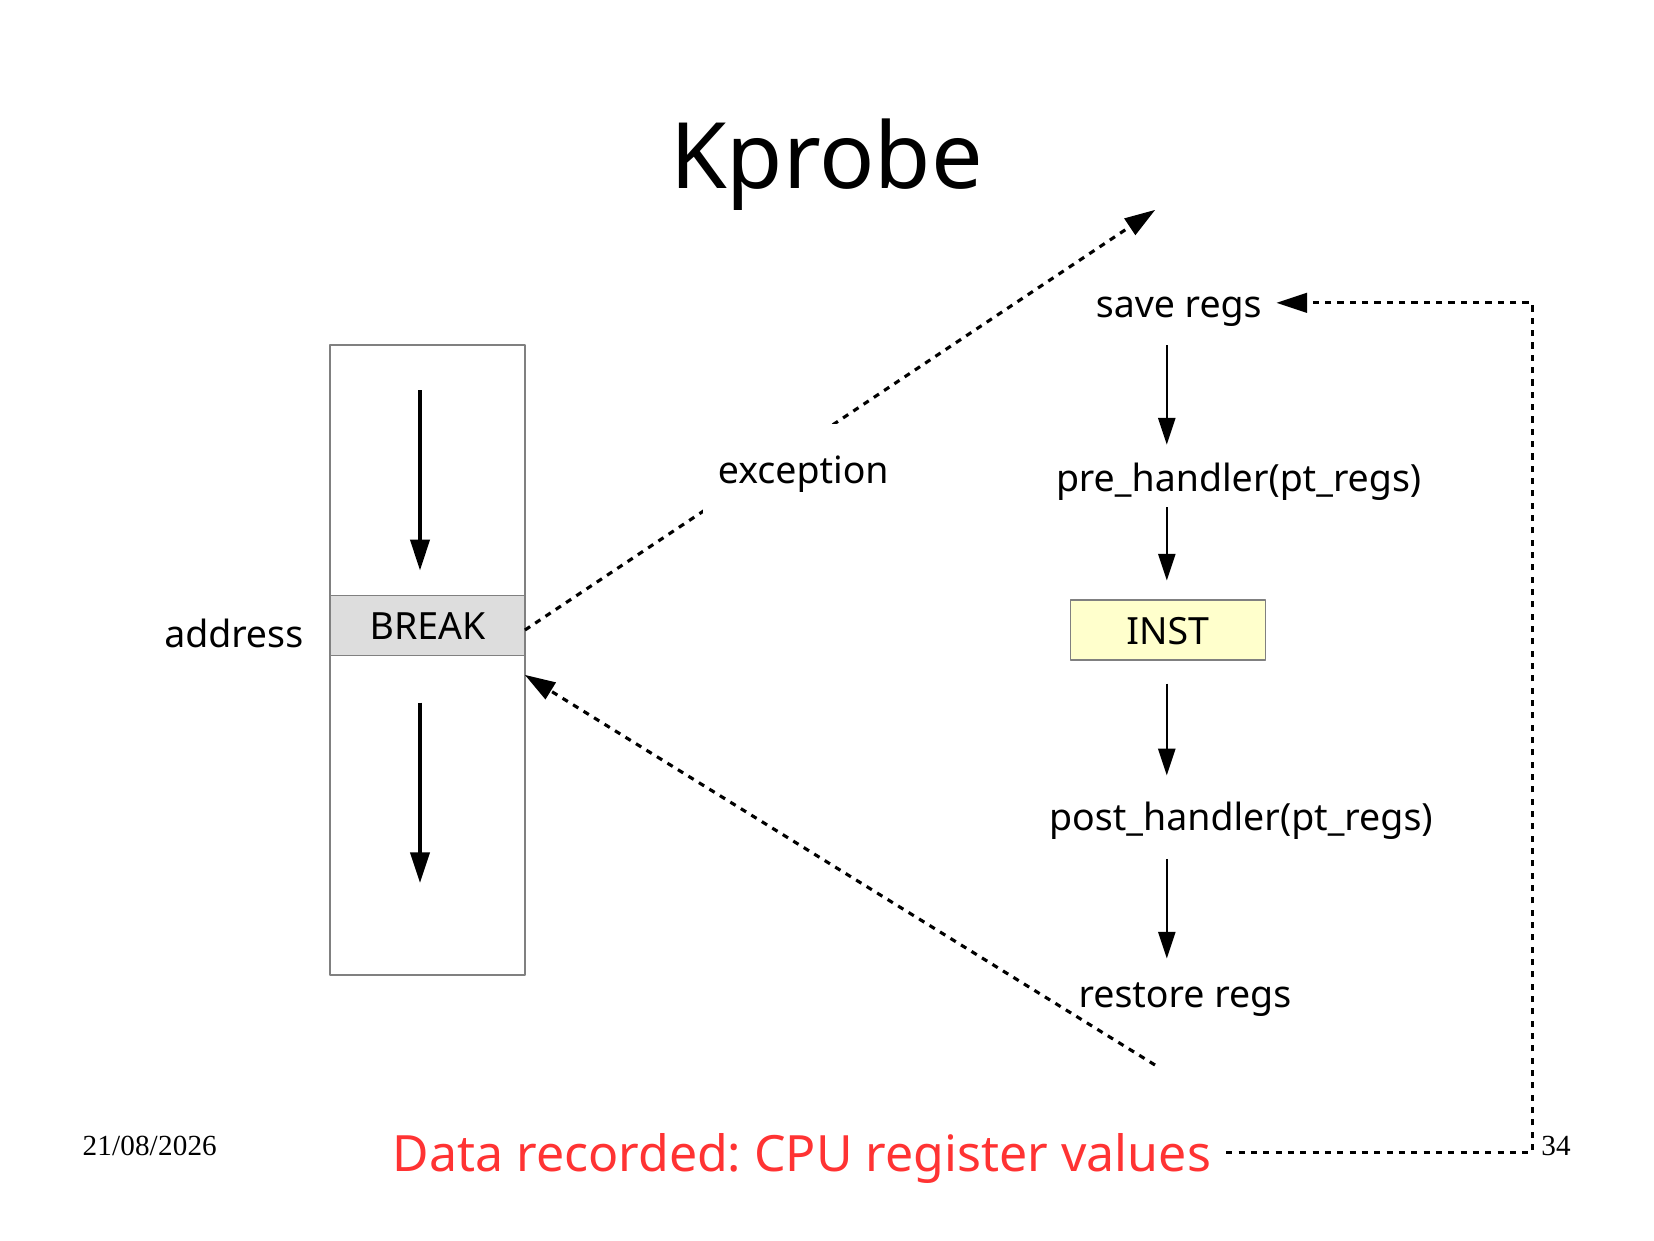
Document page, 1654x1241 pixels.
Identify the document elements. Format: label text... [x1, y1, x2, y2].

text_box INST [1070, 600, 1266, 661]
text_box pre_handler(pt_regs) [1041, 444, 1421, 505]
text_box address [149, 600, 304, 661]
text_box BREAK [330, 595, 526, 656]
title Kprobe [82, 49, 1571, 257]
text_box exception [703, 424, 891, 514]
text_box Data recorded: CPU register values [378, 1110, 1170, 1188]
text_box post_handler(pt_regs) [1034, 782, 1429, 843]
text_box restore regs [1063, 959, 1285, 1021]
text_box save regs [1081, 269, 1260, 331]
